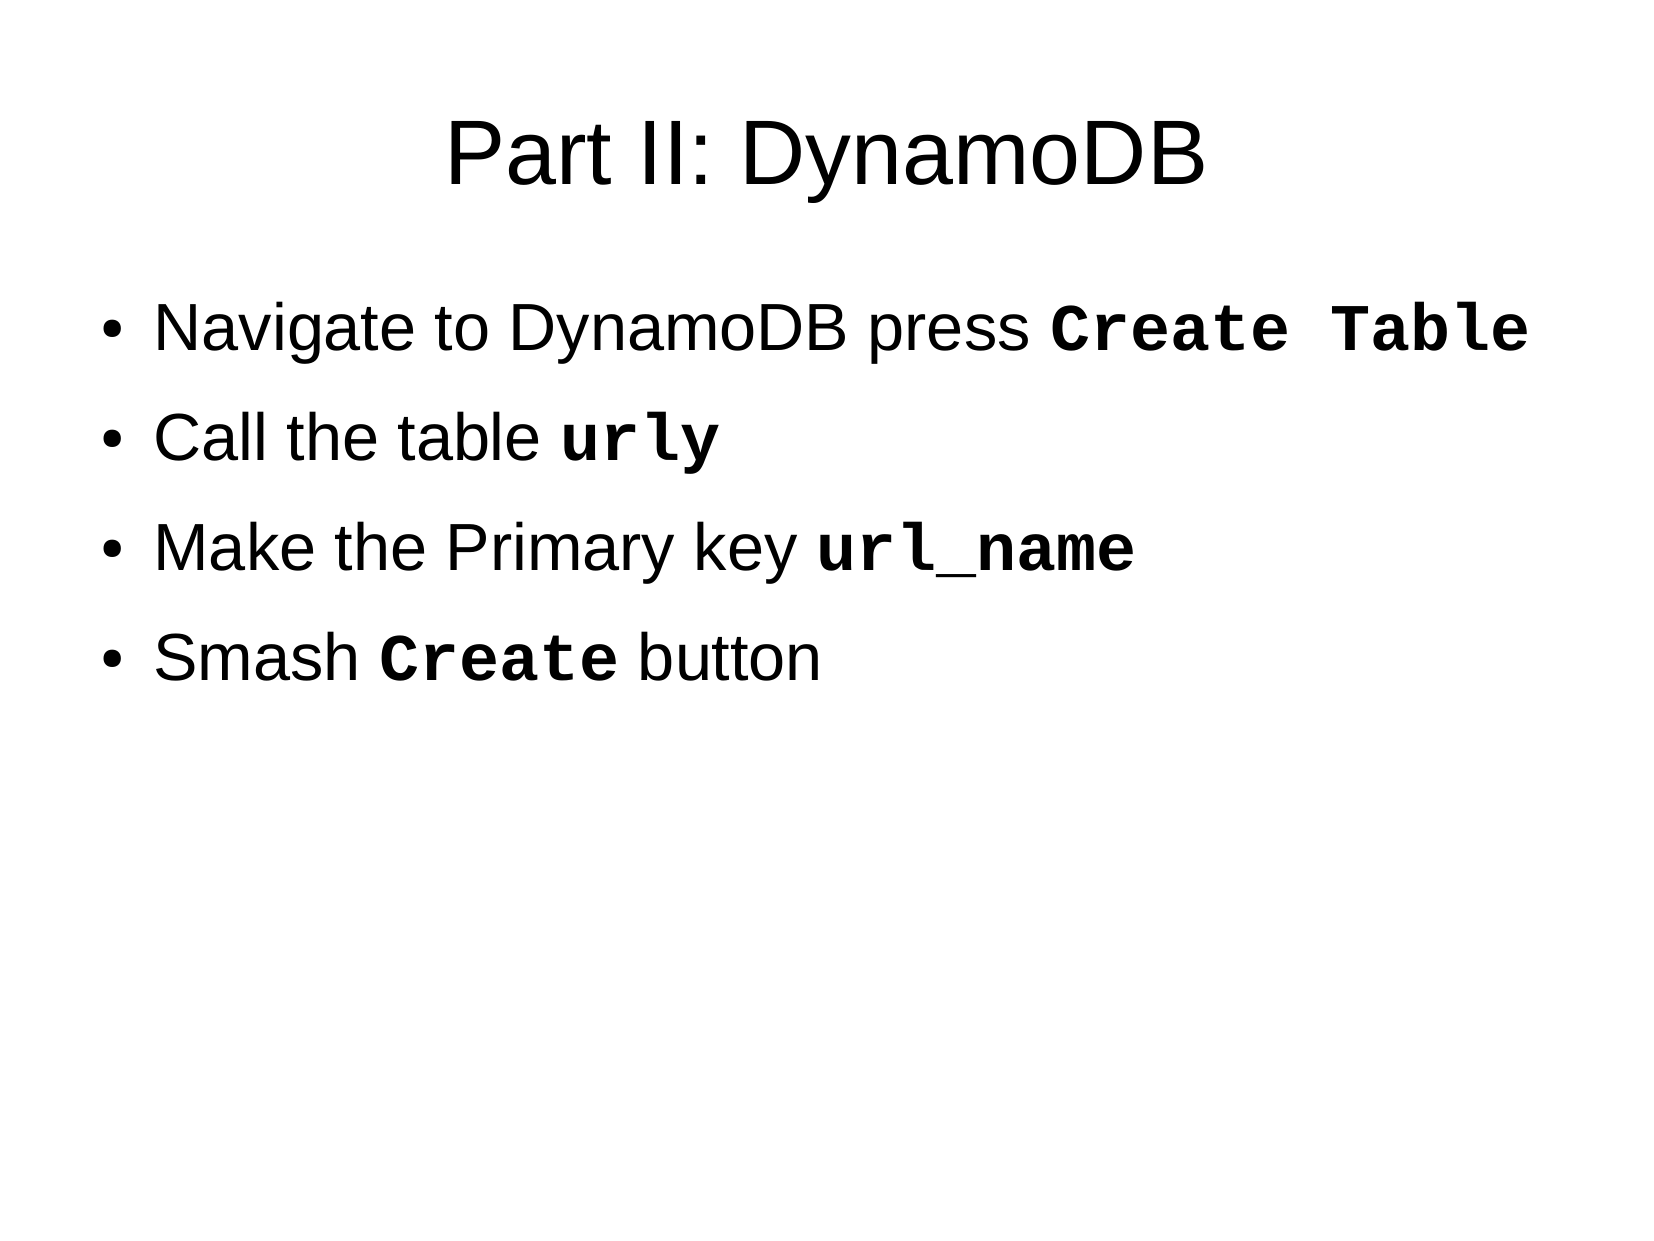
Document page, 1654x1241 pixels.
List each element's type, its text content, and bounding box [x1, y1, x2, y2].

list Navigate to DynamoDB press Create Table Call the table urly Make the Primary key url_name Smash Create button [82, 290, 1571, 1010]
title Part II: DynamoDB [82, 49, 1571, 257]
